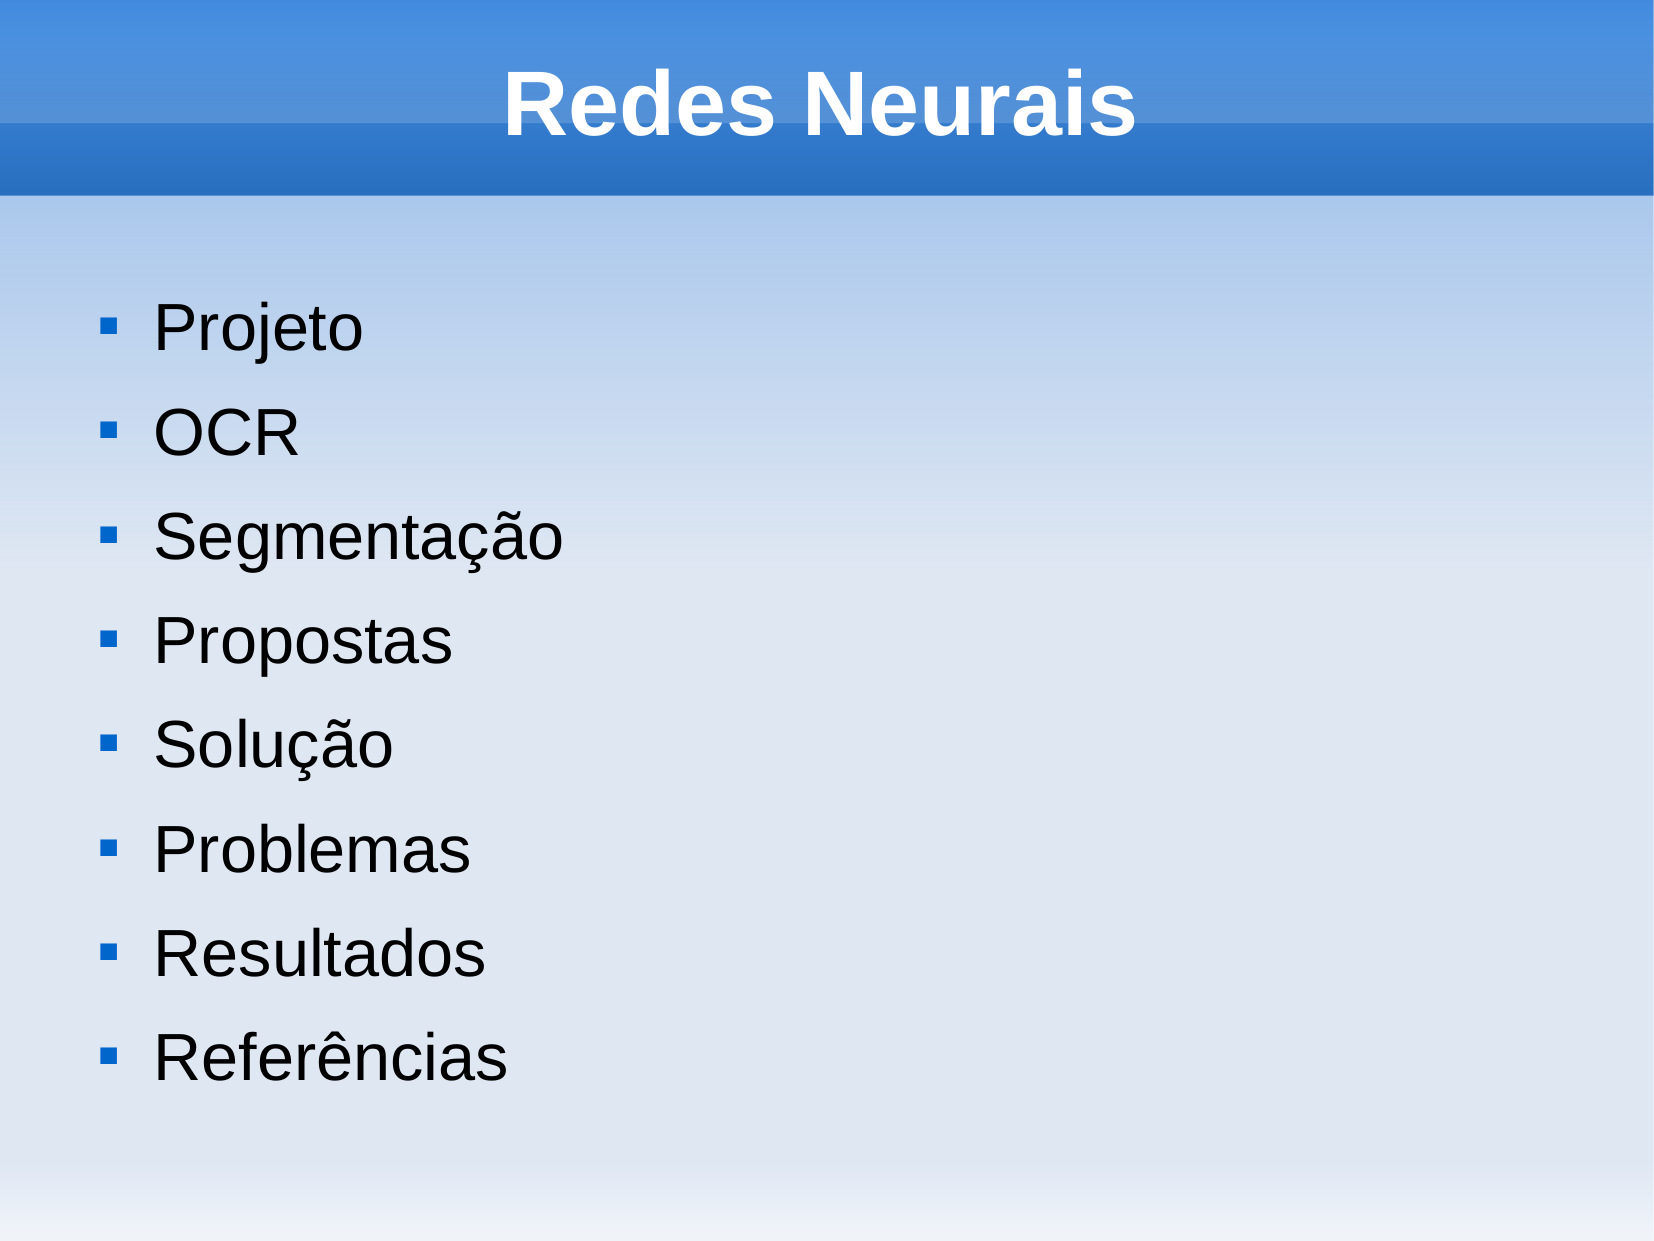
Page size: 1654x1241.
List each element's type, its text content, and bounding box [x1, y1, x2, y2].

picture [0, 0, 1654, 1241]
title Redes Neurais [76, 0, 1565, 208]
list Projeto OCR Segmentação Propostas Solução Problemas Resultados Referências [82, 290, 1571, 1109]
